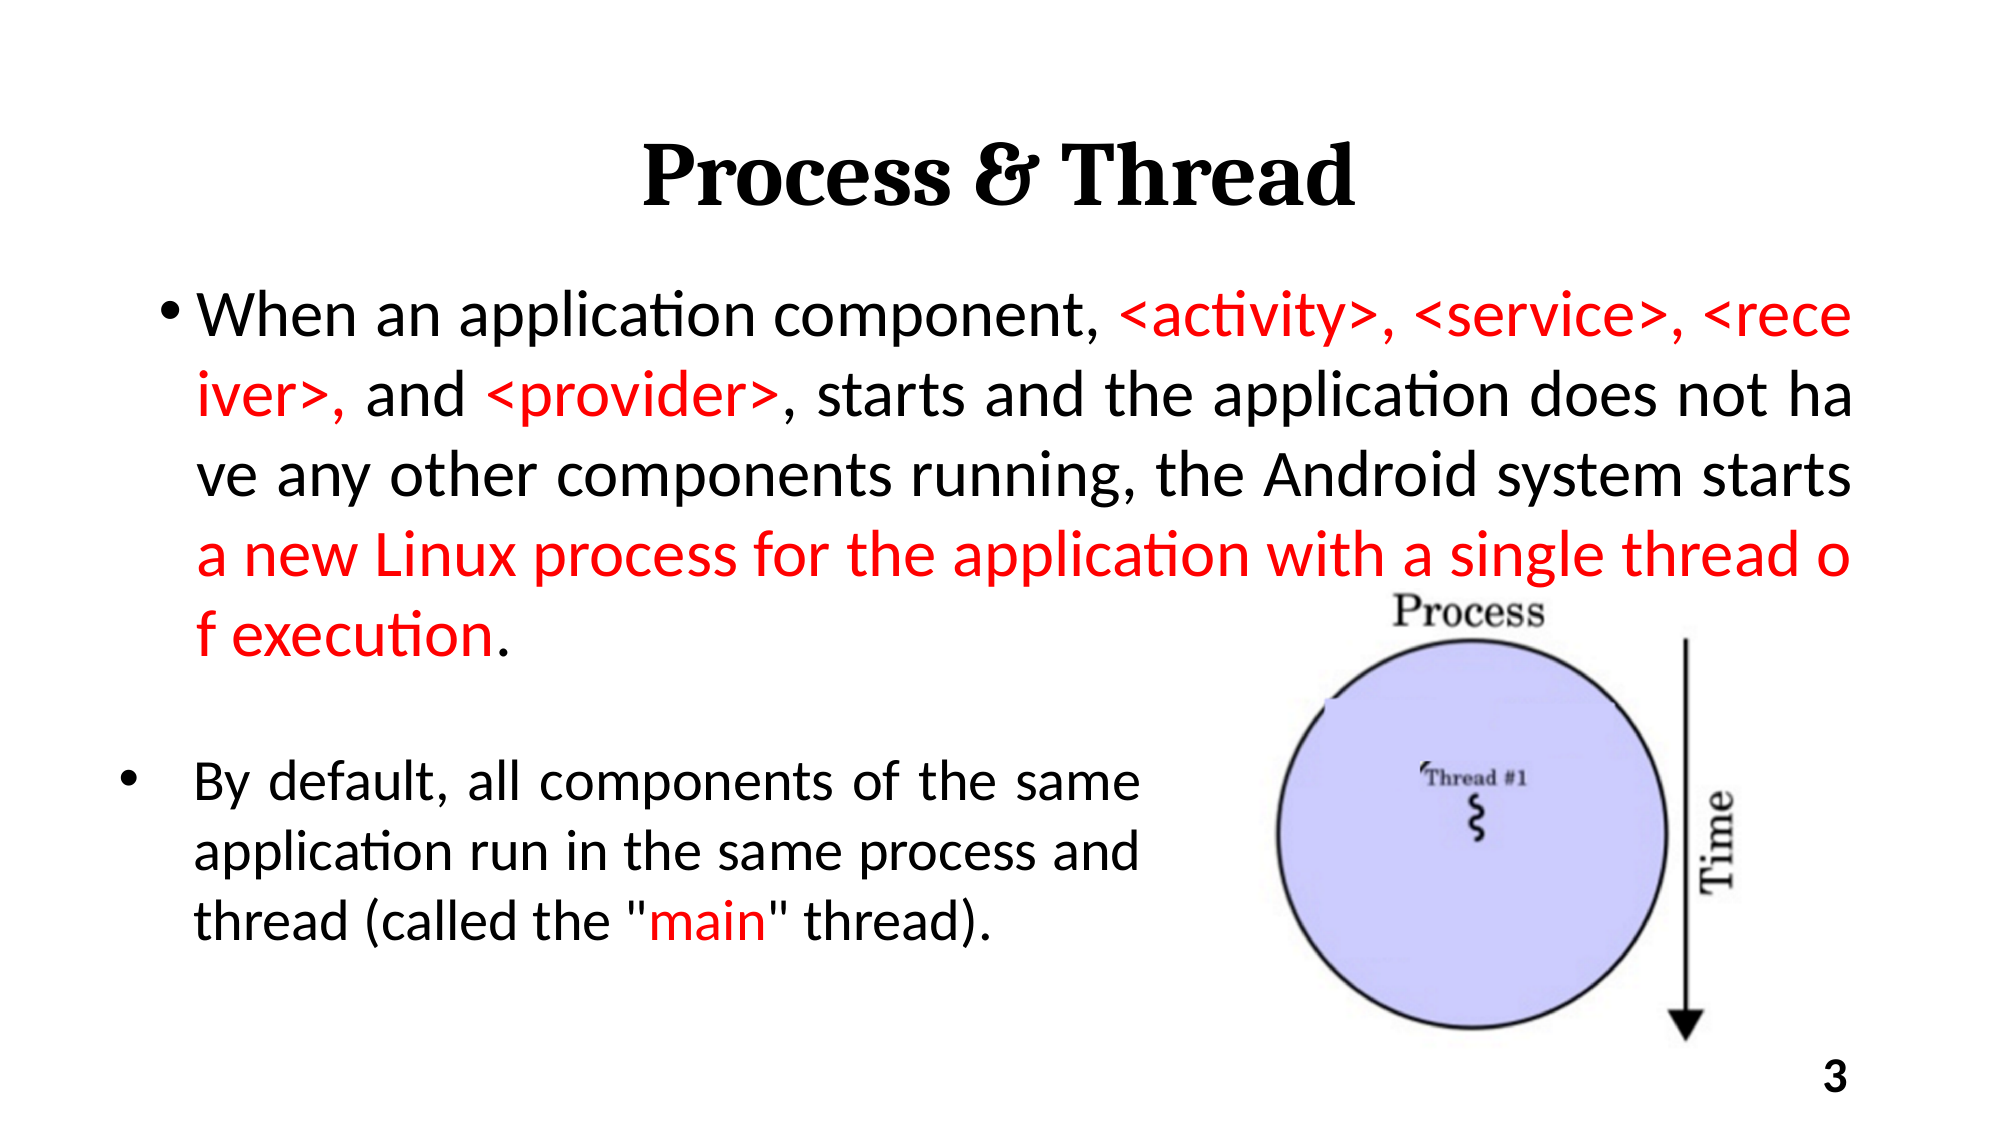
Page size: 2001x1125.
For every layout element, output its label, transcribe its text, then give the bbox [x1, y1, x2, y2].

picture [1248, 588, 1772, 1087]
text_box By default, all components of the same application run in the same process and thread (called the "main" thread). [103, 735, 1157, 960]
list When an application component, <activity>, <service>, <receiver>, and <provider>, starts and the application does not have any other components running, the Android system starts a new Linux process for the application with a single thread of execution. [143, 261, 1869, 991]
title Process & Thread [137, 59, 1863, 278]
slide_number <number> [1412, 1042, 1863, 1103]
